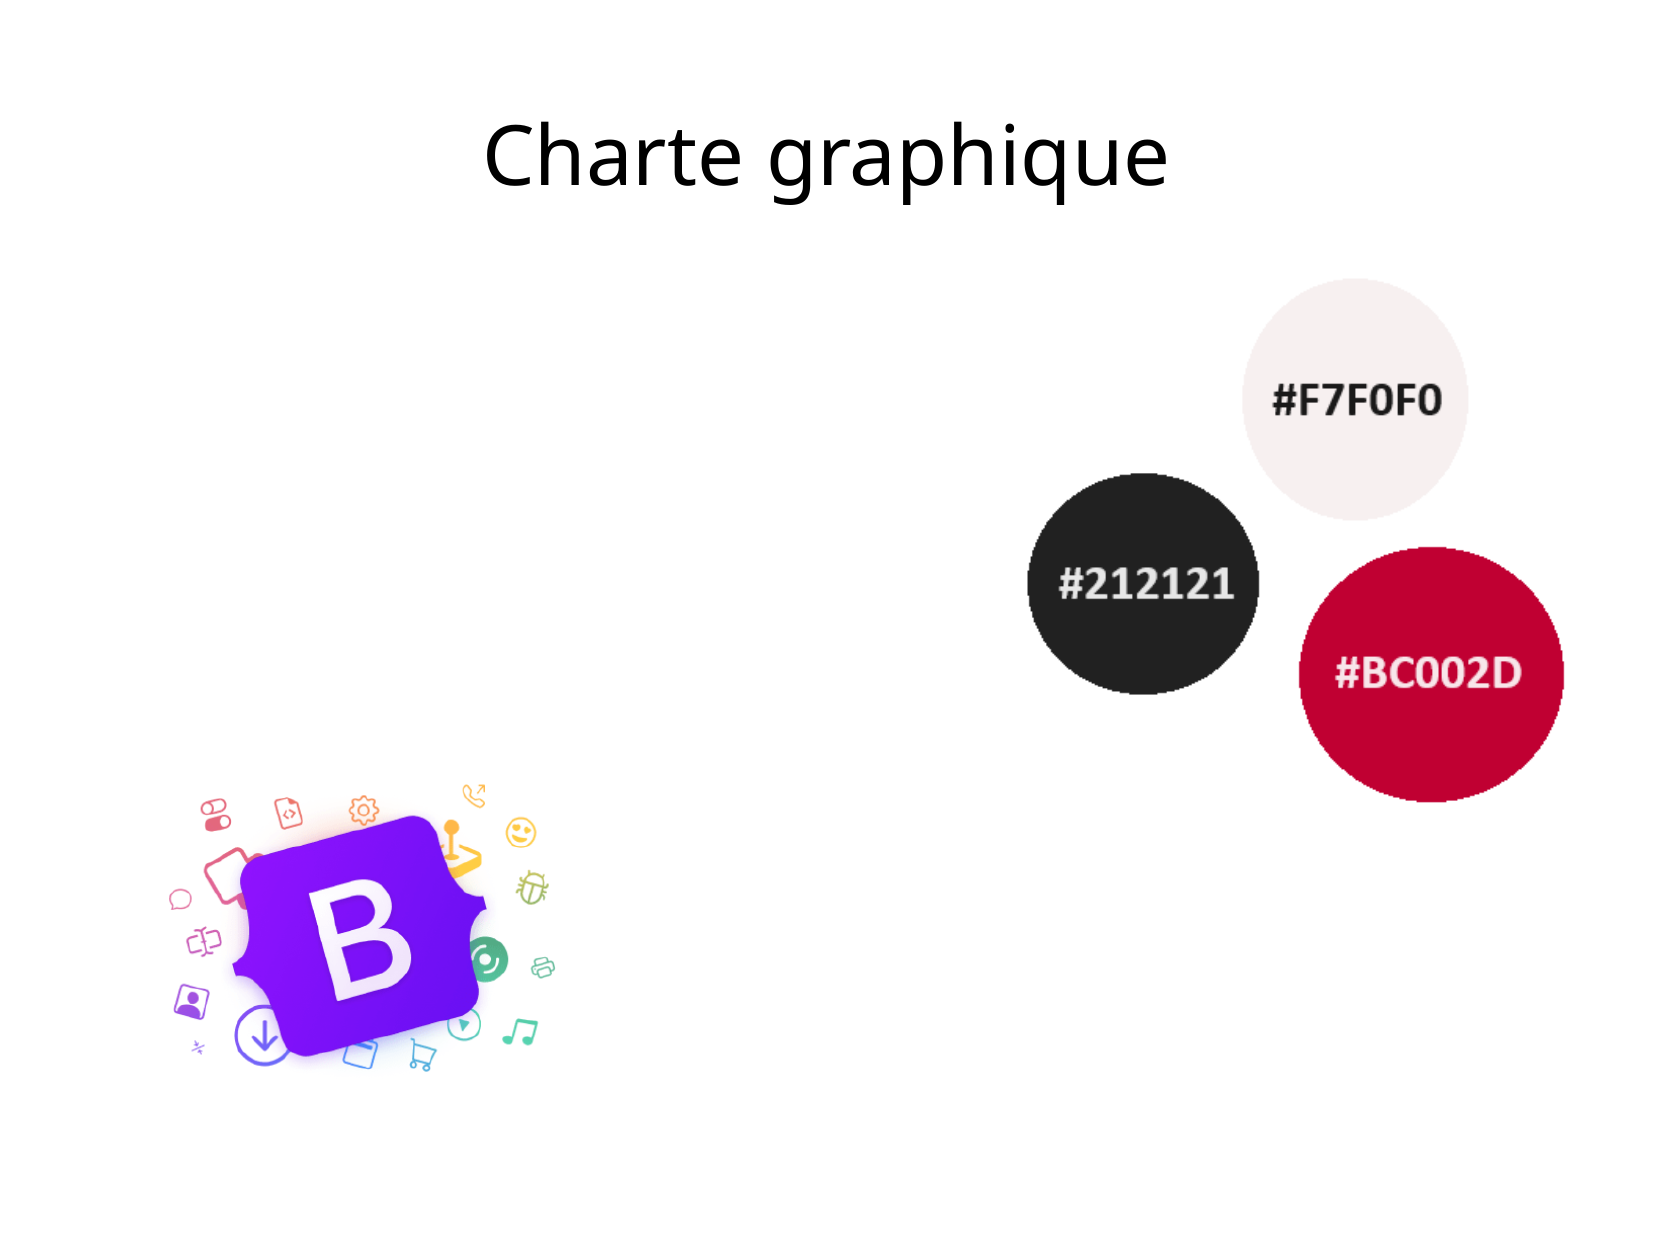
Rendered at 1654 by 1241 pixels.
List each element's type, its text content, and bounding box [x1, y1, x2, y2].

picture [141, 767, 576, 1100]
picture [1020, 271, 1583, 815]
title Charte graphique [82, 49, 1571, 257]
